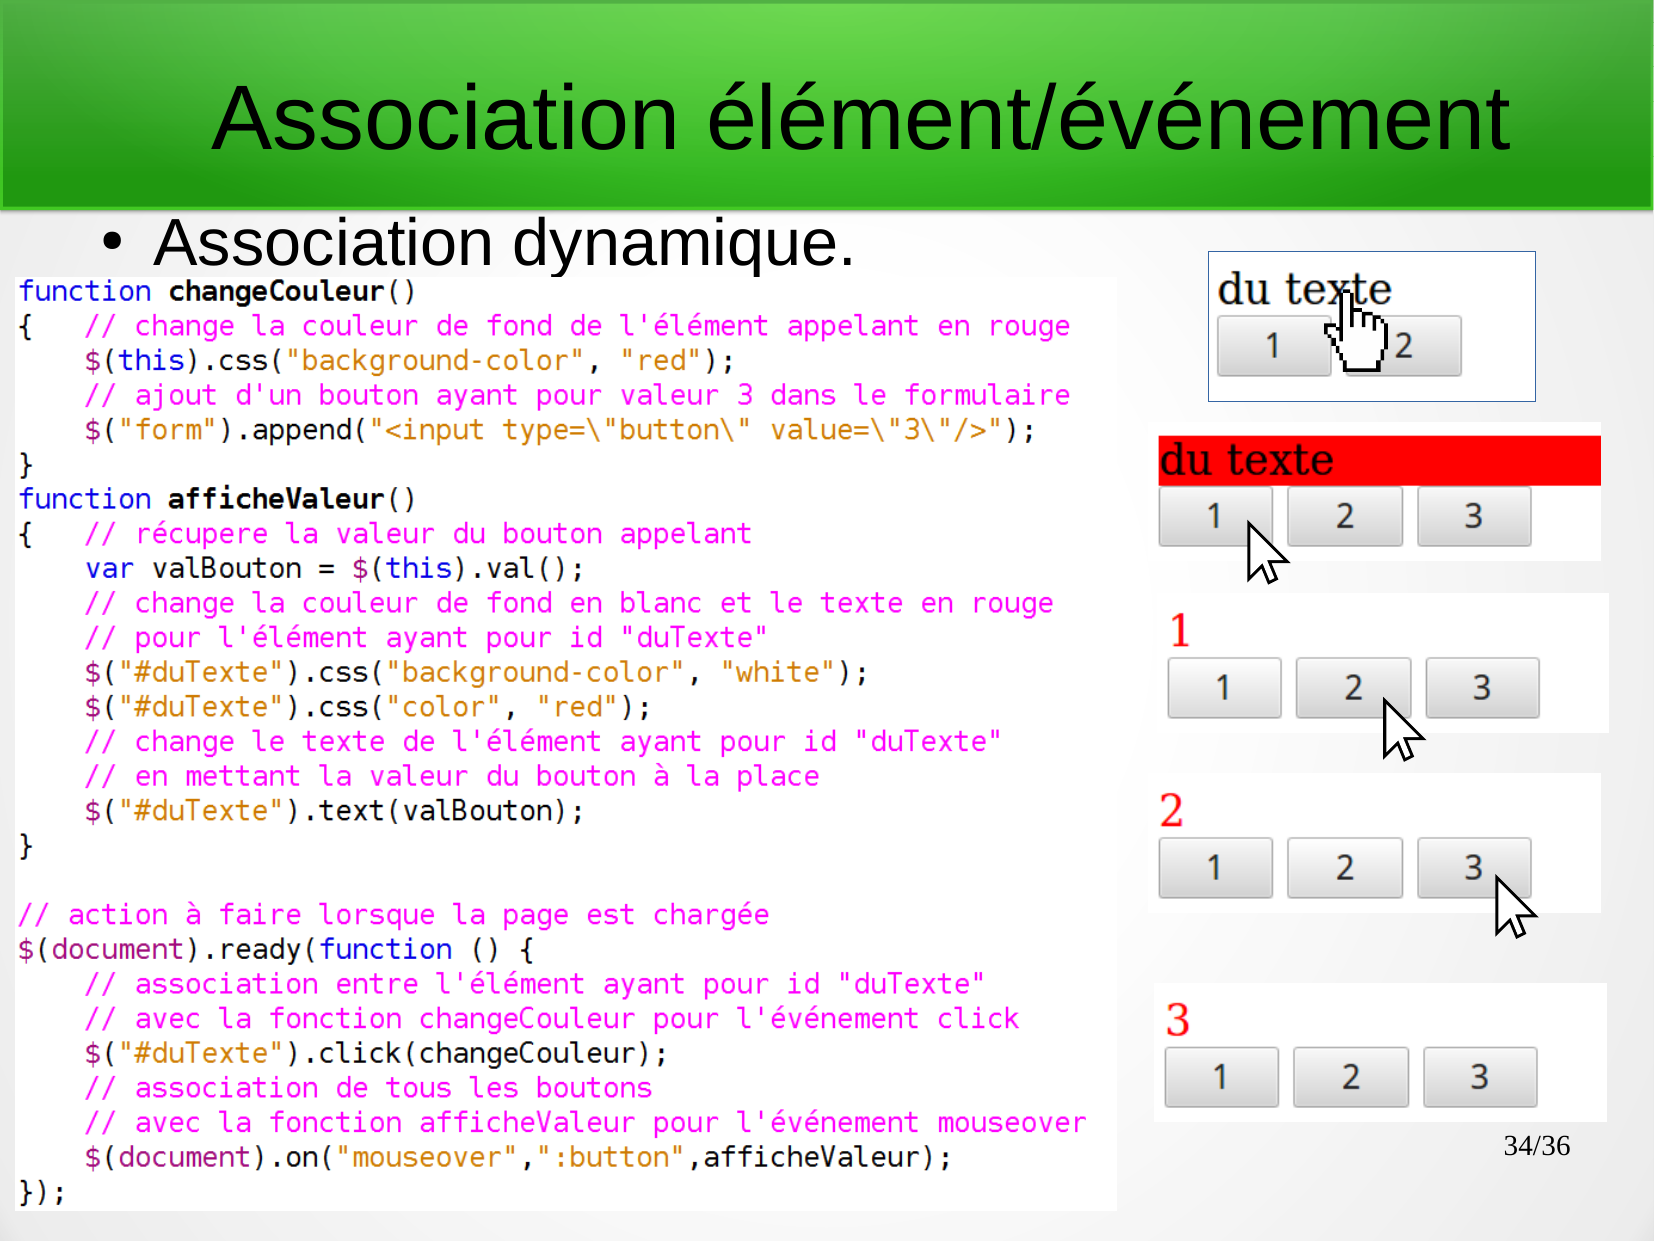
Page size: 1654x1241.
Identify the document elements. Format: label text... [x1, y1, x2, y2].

picture [1157, 593, 1609, 762]
picture [1154, 983, 1607, 1123]
title Association élément/événement [82, 47, 1571, 189]
list Association dynamique. [82, 204, 1571, 924]
picture [15, 277, 1117, 1211]
picture [1148, 773, 1601, 939]
picture [1148, 422, 1601, 585]
picture [1208, 251, 1536, 402]
